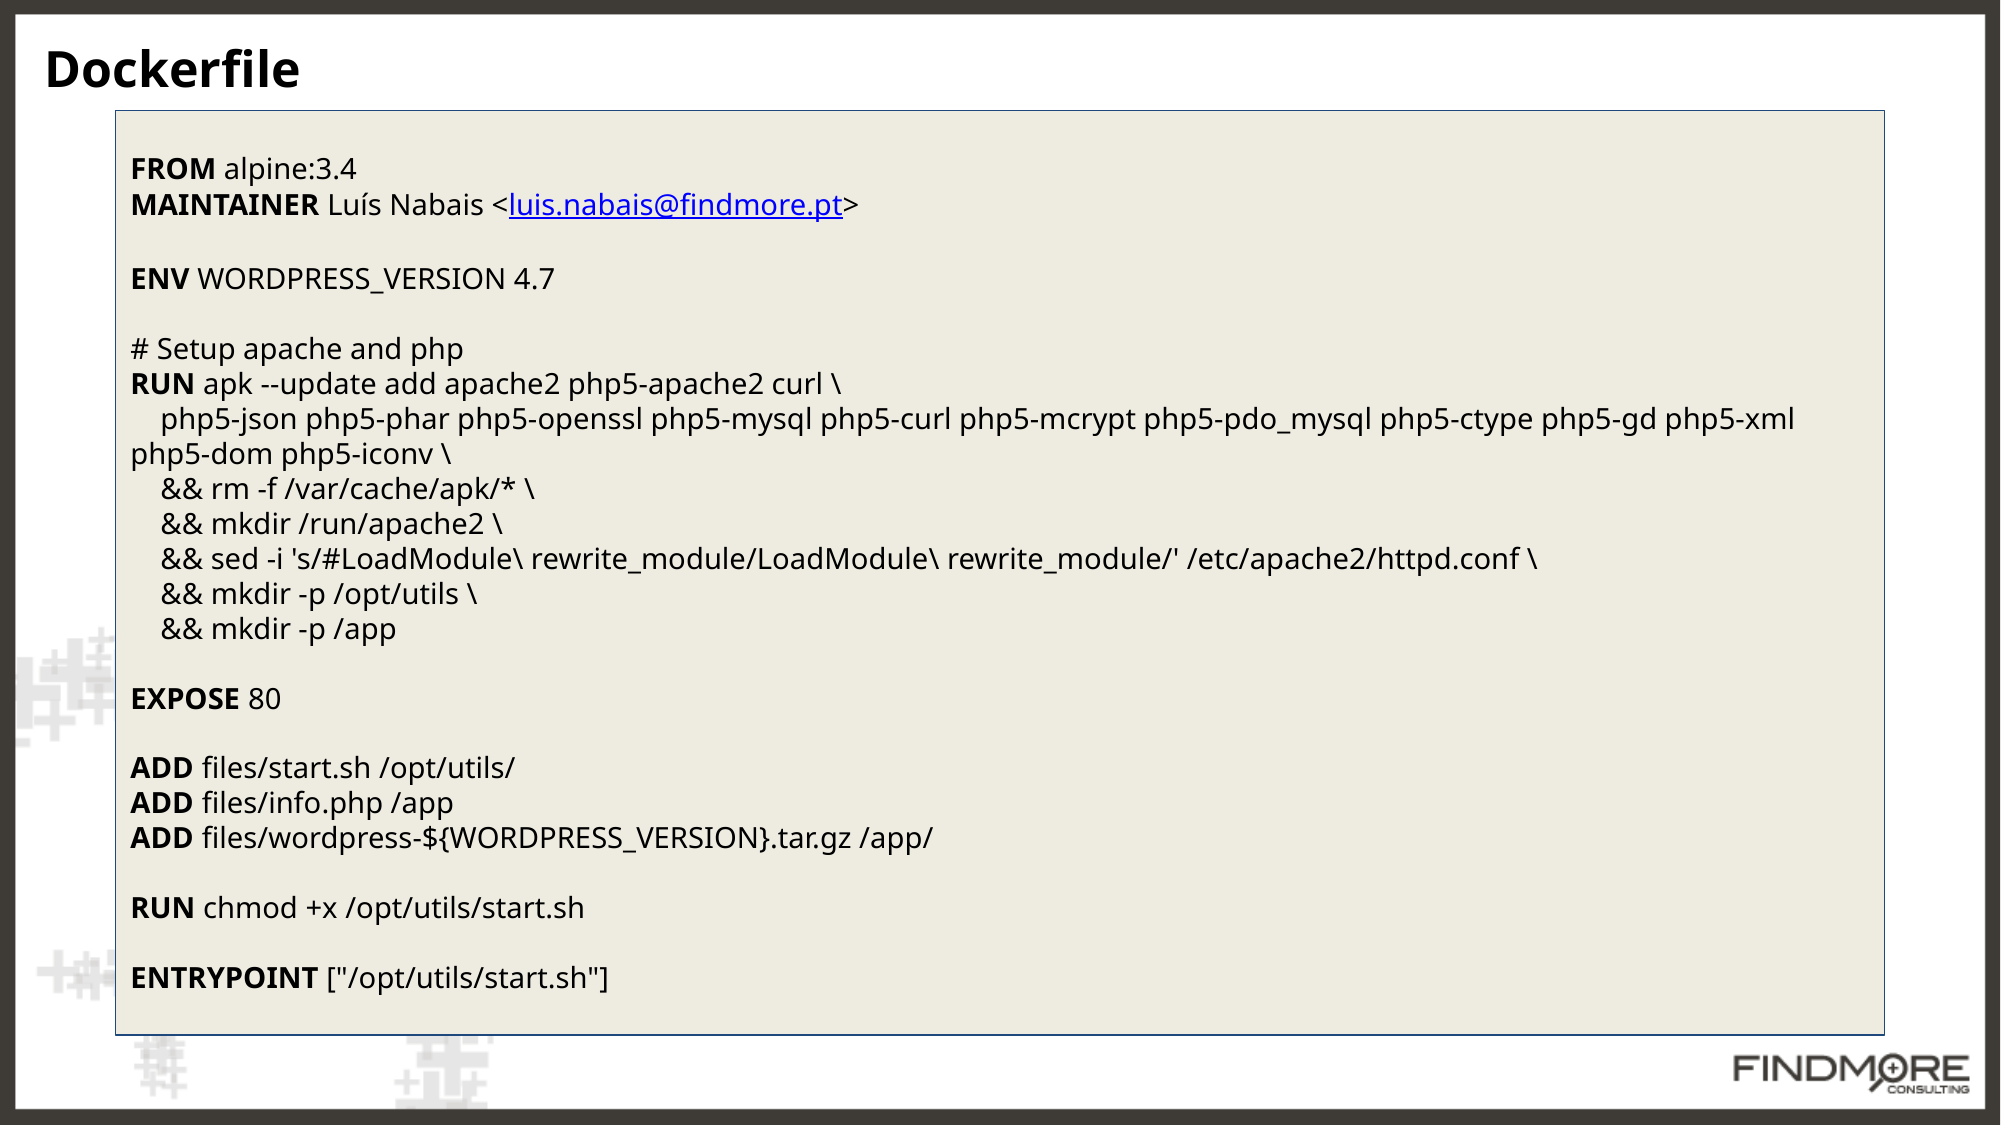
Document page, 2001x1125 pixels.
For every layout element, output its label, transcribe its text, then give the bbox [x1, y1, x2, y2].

picture [0, 0, 2001, 1125]
text_box Dockerfile [29, 29, 1950, 1035]
text_box FROM alpine:3.4 MAINTAINER Luís Nabais <luis.nabais@findmore.pt> ENV WORDPRESS_VERSION 4.7 # Setup apache and php RUN apk --update add apache2 php5-apache2 curl \ php5-json php5-phar php5-openssl php5-mysql php5-curl php5-mcrypt php5-pdo_mysql php5-ctype php5-gd php5-xml php5-dom php5-iconv \ && rm -f /var/cache/apk/* \ && mkdir /run/apache2 \ && sed -i 's/#LoadModule\ rewrite_module/LoadModule\ rewrite_module/' /etc/apache2/httpd.conf \ && mkdir -p /opt/utils \ && mkdir -p /app EXPOSE 80 ADD files/start.sh /opt/utils/ ADD files/info.php /app ADD files/wordpress-${WORDPRESS_VERSION}.tar.gz /app/ RUN chmod +x /opt/utils/start.sh ENTRYPOINT ["/opt/utils/start.sh"] [115, 110, 1885, 1035]
